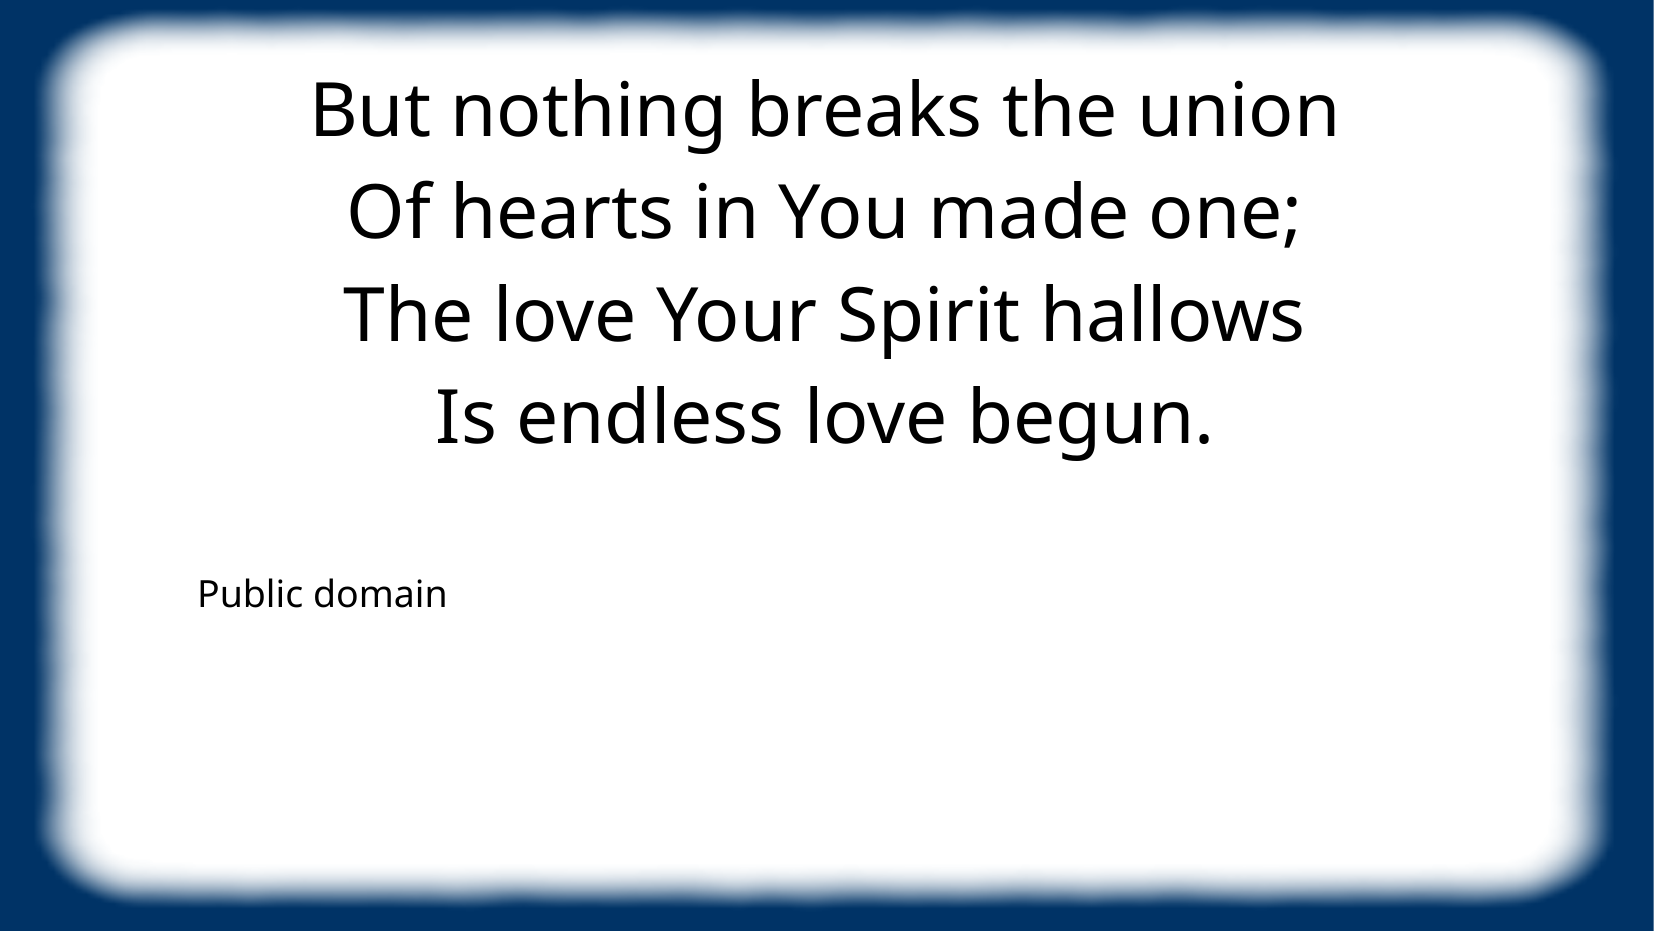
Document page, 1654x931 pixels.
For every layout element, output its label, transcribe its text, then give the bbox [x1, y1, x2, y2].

picture [0, 0, 1654, 931]
text_box But nothing breaks the union Of hearts in You made one; The love Your Spirit hallows Is endless love begun. Public domain [105, 48, 1546, 736]
